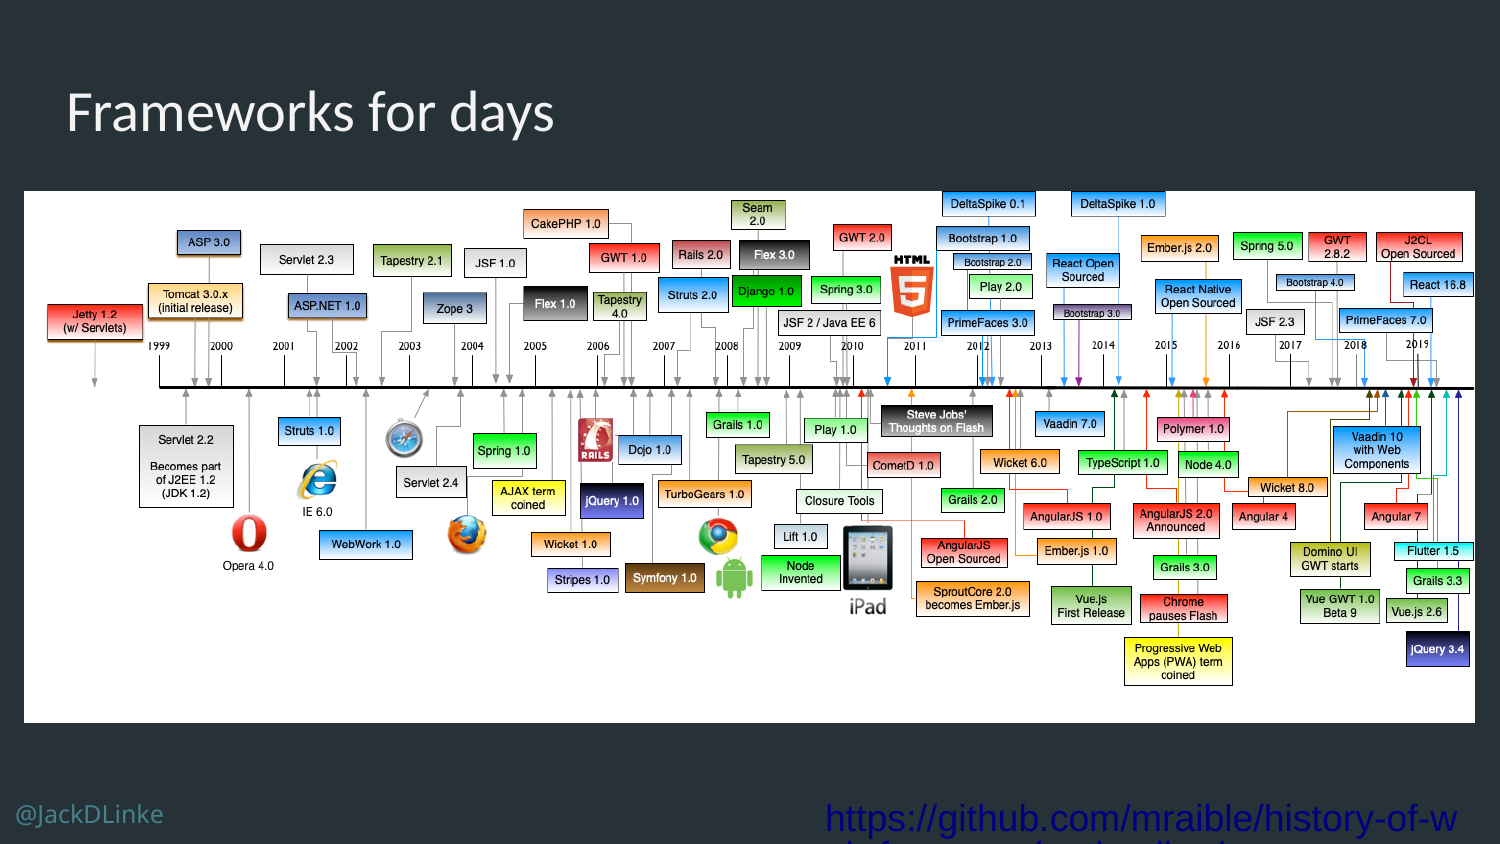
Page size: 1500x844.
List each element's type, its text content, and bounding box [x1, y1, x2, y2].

picture [24, 191, 1475, 723]
title Frameworks for days [51, 72, 1449, 167]
text_box https://github.com/mraible/history-of-web-frameworks-timeline/ [810, 778, 1475, 844]
